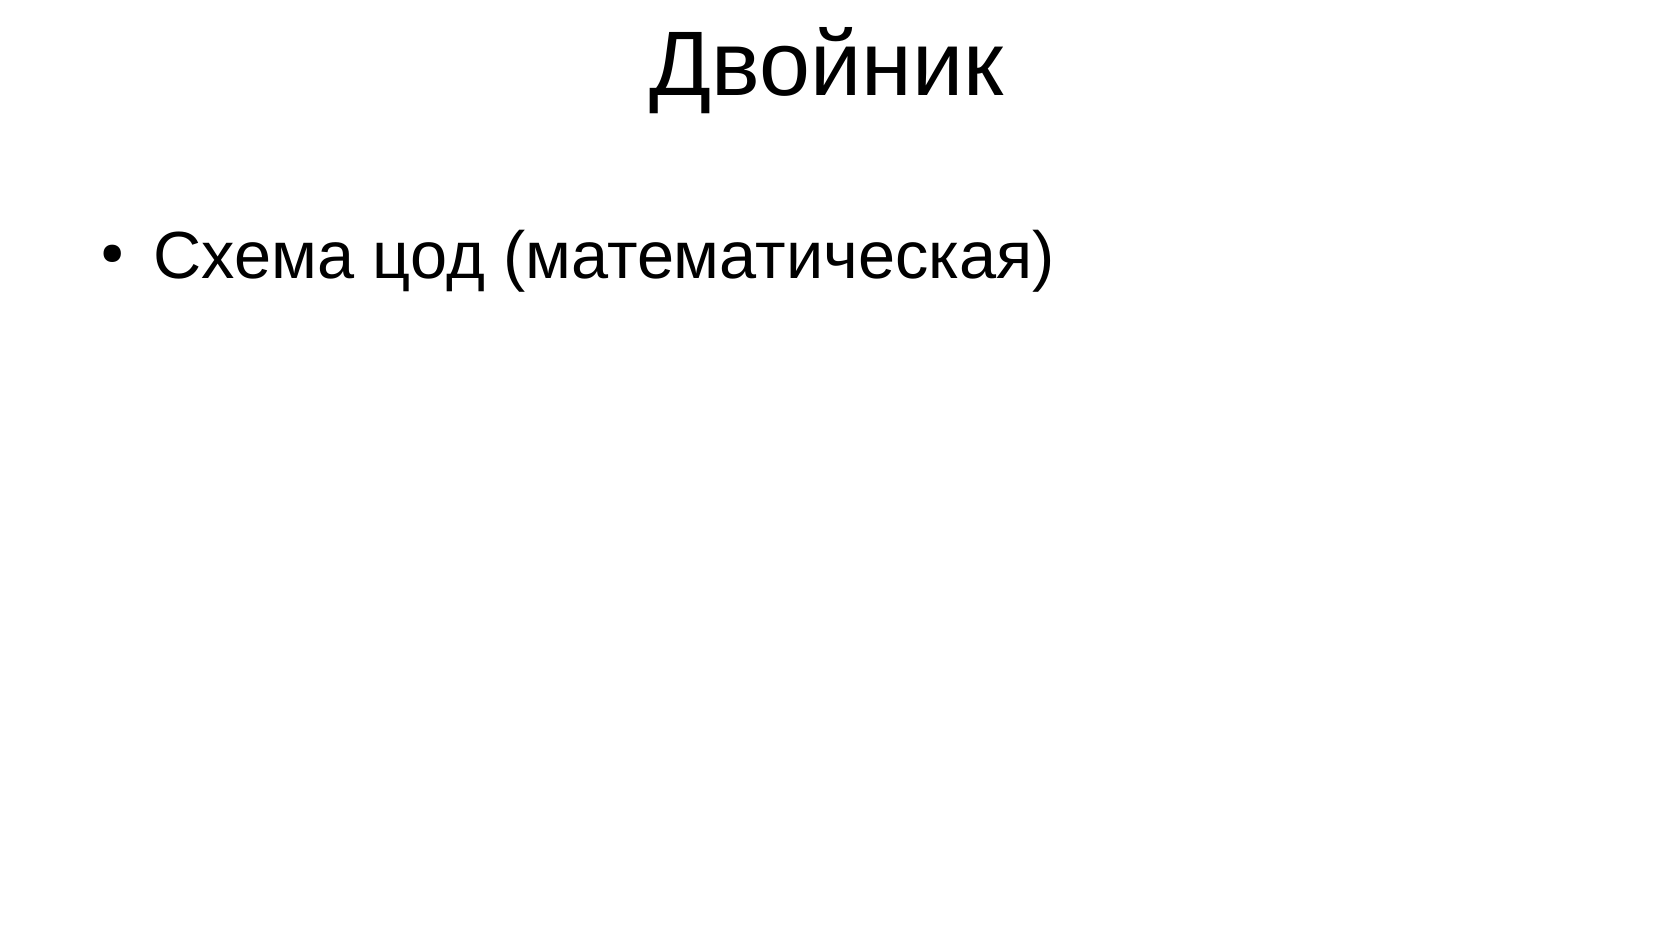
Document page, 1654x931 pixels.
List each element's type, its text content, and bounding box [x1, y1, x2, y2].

list Схема цод (математическая) [82, 217, 1571, 758]
title Двойник [82, 12, 1571, 217]
